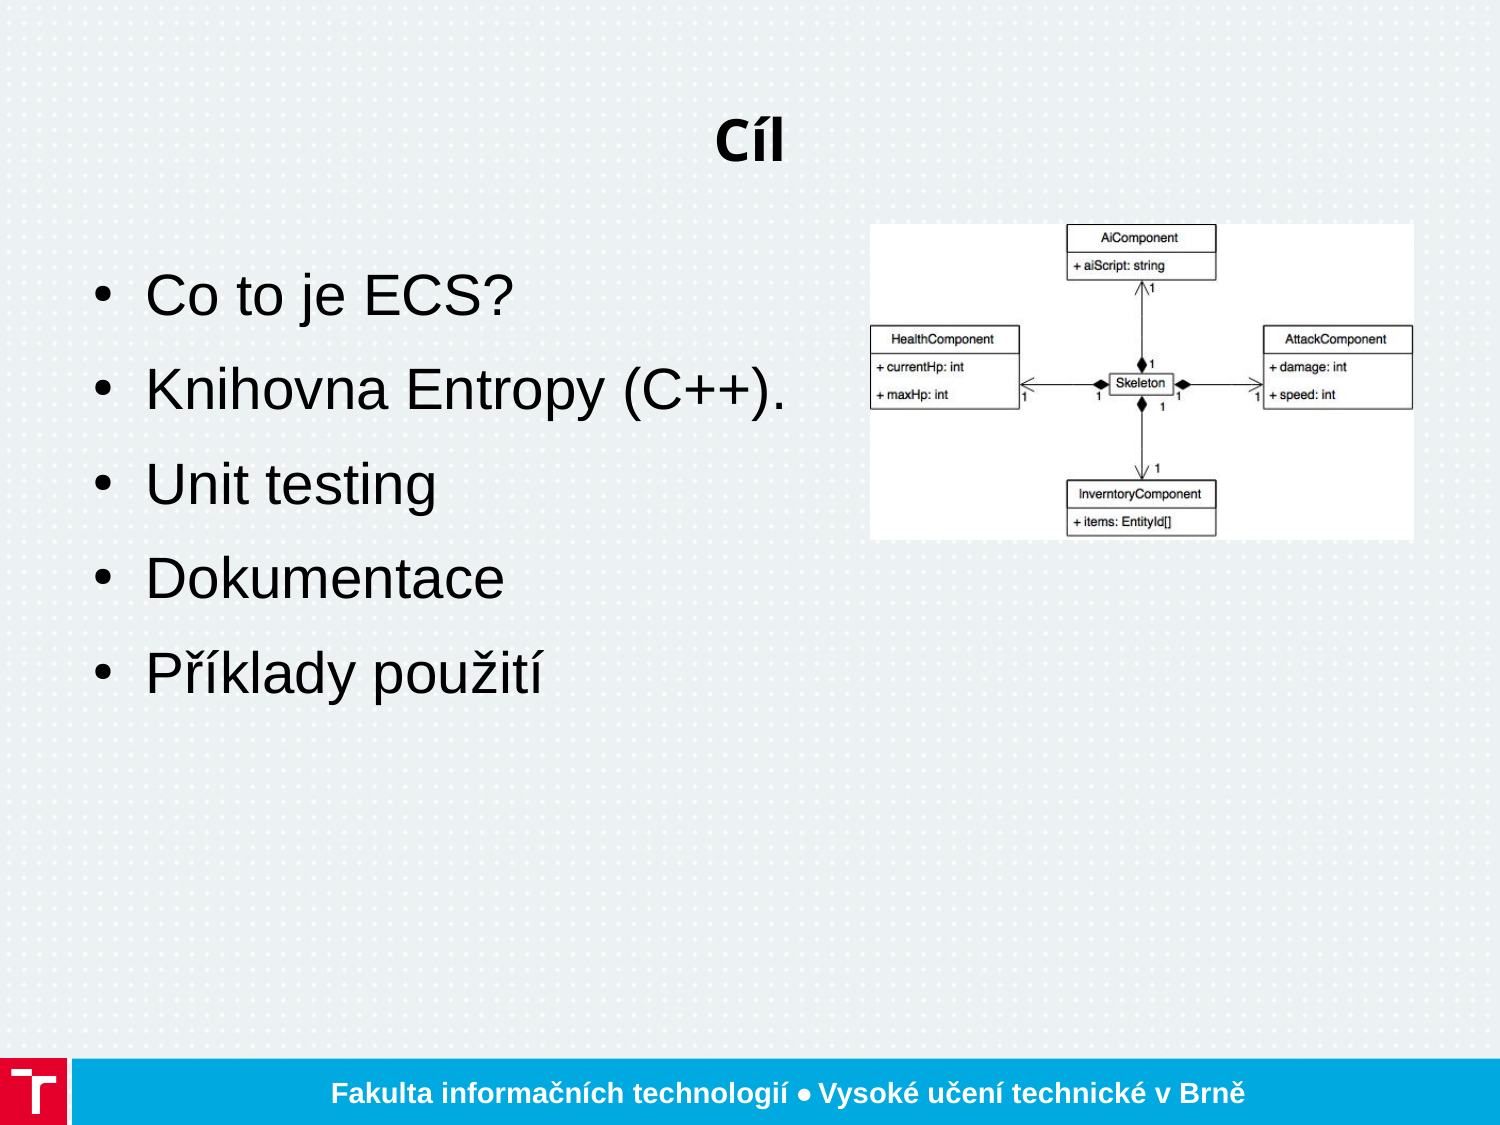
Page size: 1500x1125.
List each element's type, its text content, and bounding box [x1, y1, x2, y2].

list Co to je ECS? Knihovna Entropy (C++). Unit testing Dokumentace Příklady použití [75, 262, 1425, 1005]
picture [0, 0, 1500, 1125]
title Cíl [75, 45, 1425, 233]
